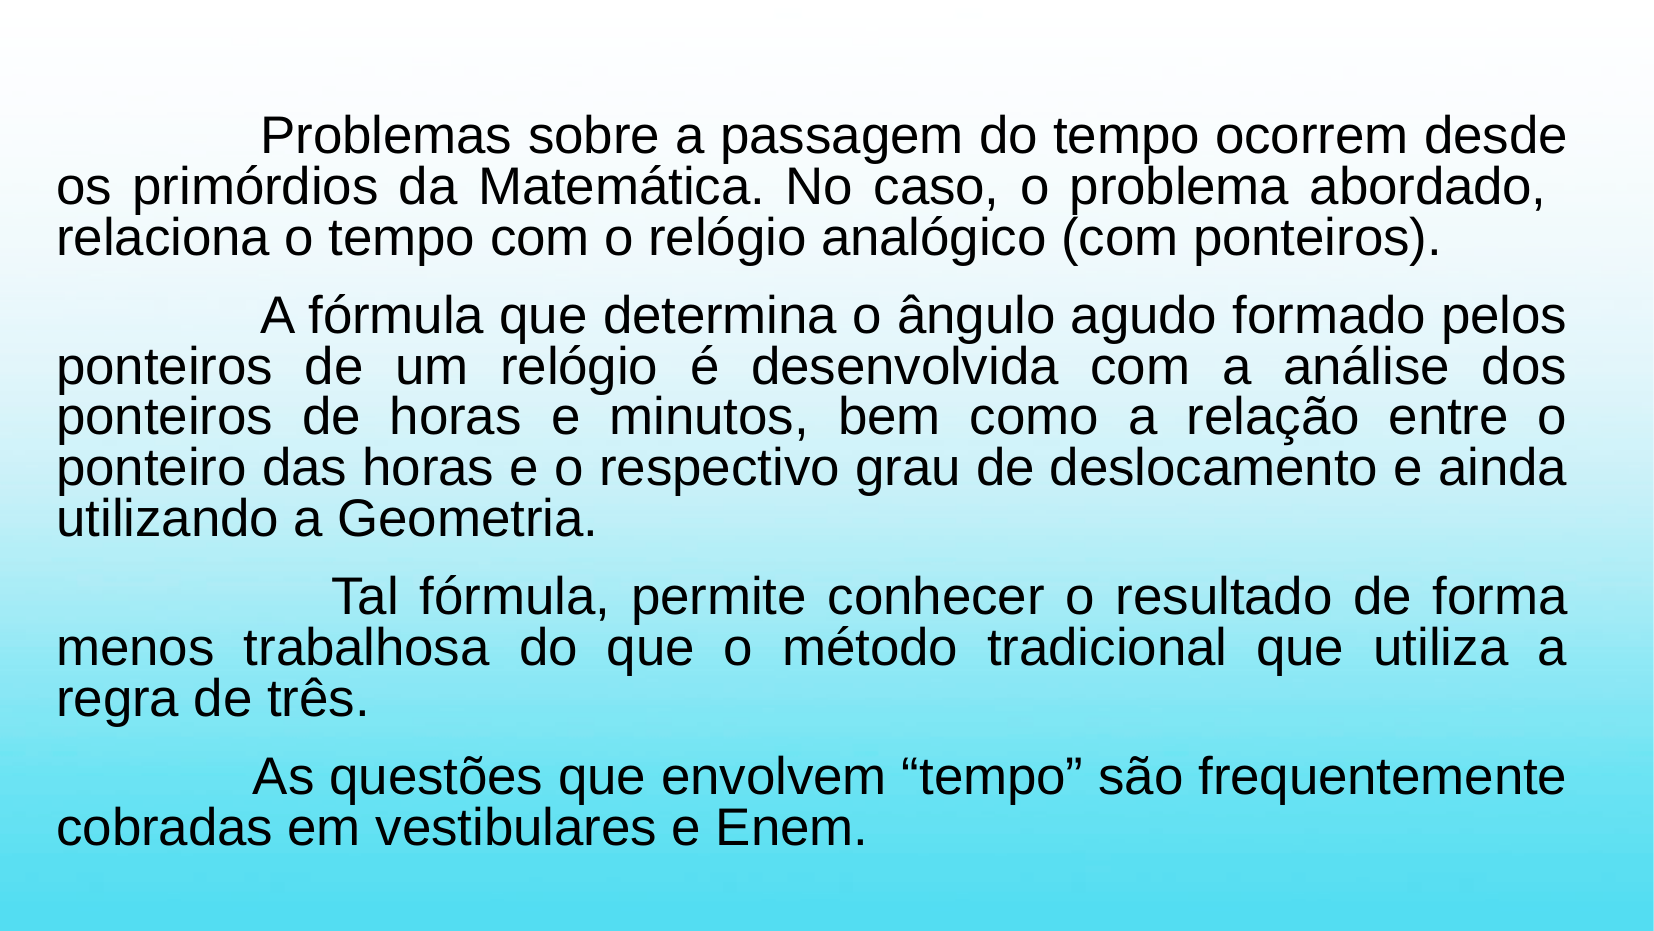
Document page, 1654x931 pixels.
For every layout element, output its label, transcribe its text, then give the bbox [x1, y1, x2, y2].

subtitle Problemas sobre a passagem do tempo ocorrem desde os primórdios da Matemática. No caso, o problema abordado, relaciona o tempo com o relógio analógico (com ponteiros). A fórmula que determina o ângulo agudo formado pelos ponteiros de um relógio é desenvolvida com a análise dos ponteiros de horas e minutos, bem como a relação entre o ponteiro das horas e o respectivo grau de deslocamento e ainda utilizando a Geometria. Tal fórmula, permite conhecer o resultado de forma menos trabalhosa do que o método tradicional que utiliza a regra de três. As questões que envolvem “tempo” são frequentemente cobradas em vestibulares e Enem. [56, 94, 1569, 875]
picture [0, 0, 1654, 931]
